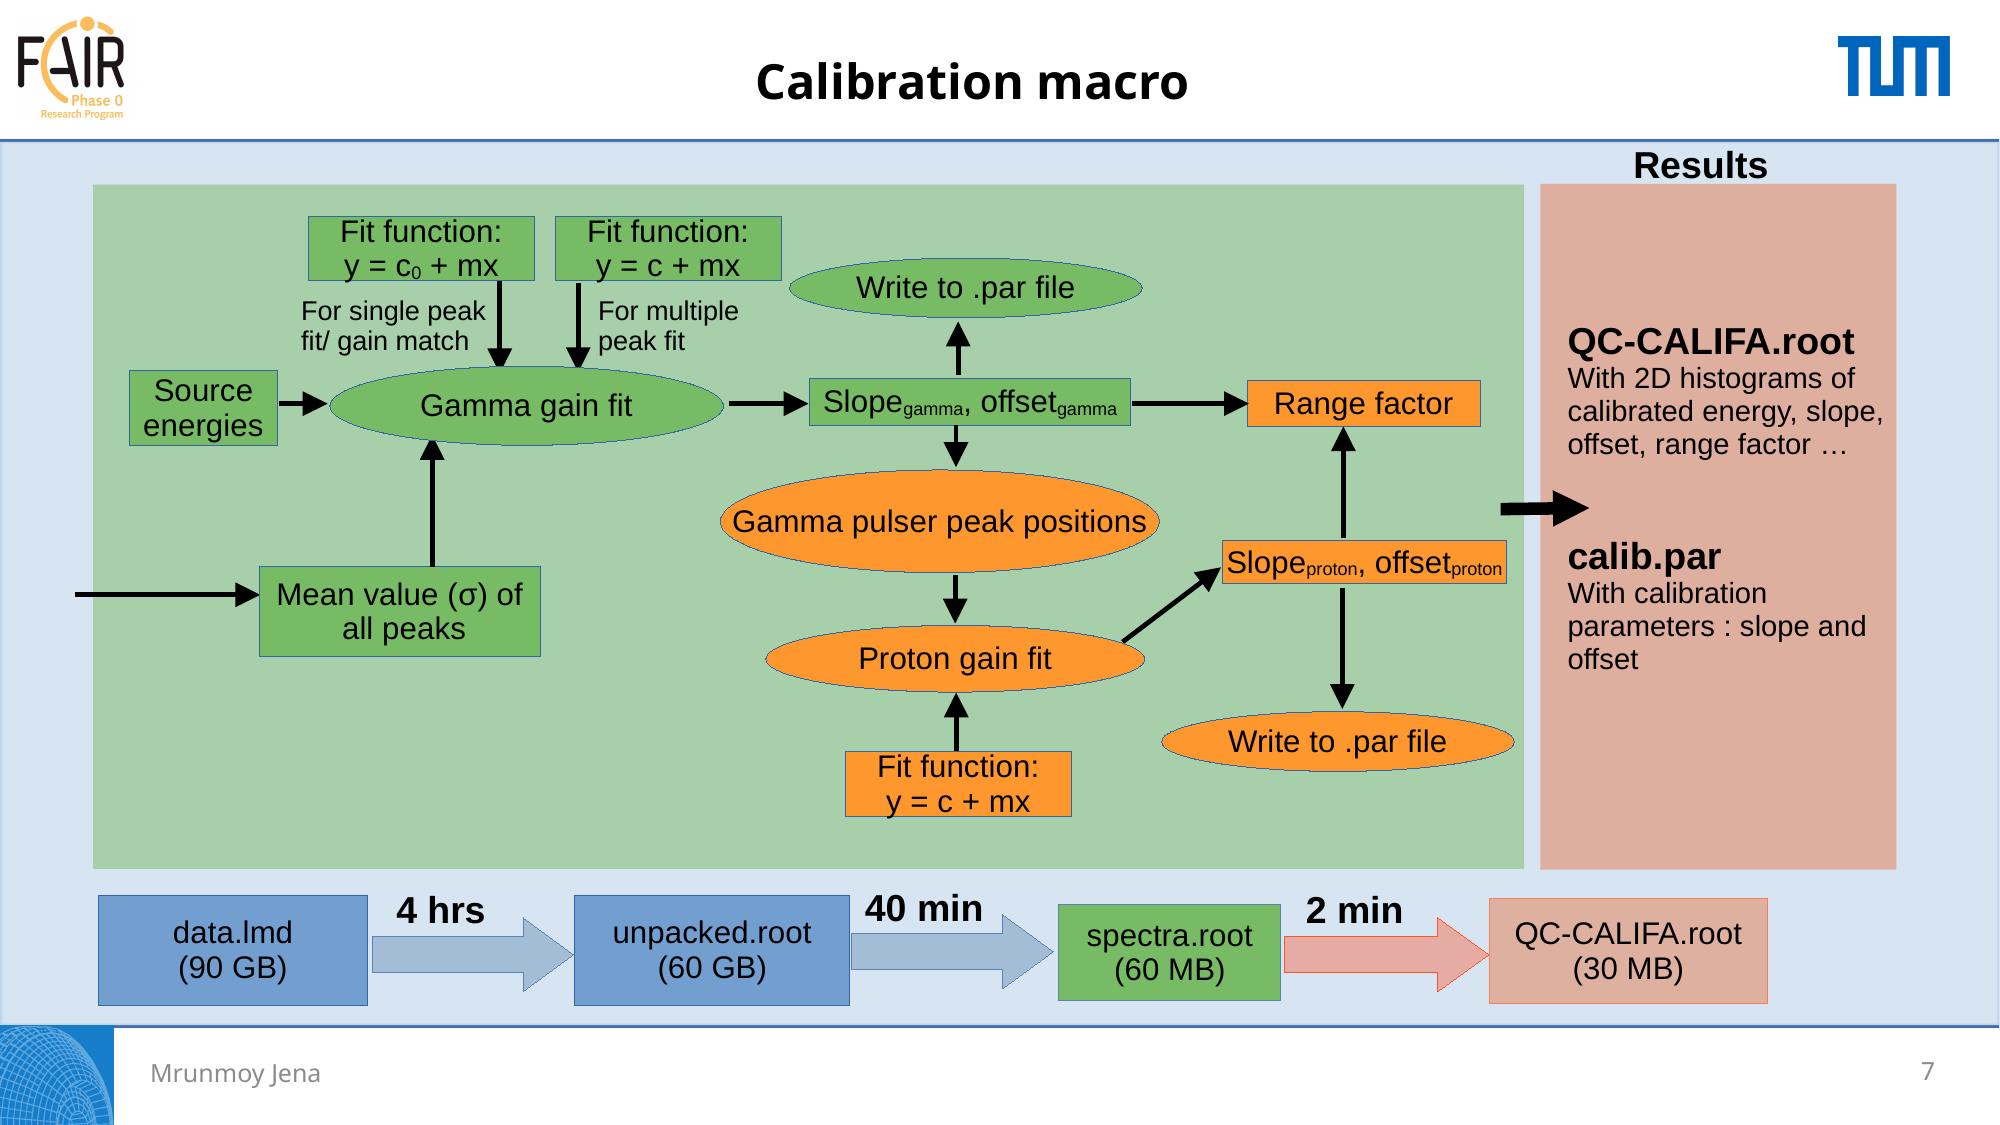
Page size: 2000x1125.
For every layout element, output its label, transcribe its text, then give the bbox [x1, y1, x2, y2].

title Calibration macro [137, 44, 1808, 120]
text_box Proton gain fit [765, 625, 1145, 693]
text_box Slopegamma, offsetgamma [809, 378, 1131, 426]
text_box 2 min [1291, 882, 1461, 946]
text_box Results [1618, 136, 1856, 194]
text_box Write to .par file [789, 258, 1143, 318]
text_box 40 min [850, 880, 1038, 980]
text_box Fit function: y = c0 + mx [308, 216, 535, 281]
text_box data.lmd (90 GB) [98, 895, 368, 1006]
text_box For multiple peak fit [583, 288, 765, 364]
text_box [1284, 934, 1489, 992]
text_box Range factor [1247, 380, 1481, 427]
text_box Source energies [129, 370, 278, 446]
text_box [372, 936, 574, 992]
text_box [1540, 183, 1897, 502]
picture [15, 15, 142, 120]
text_box [1002, 980, 1015, 989]
text_box [1540, 515, 1897, 870]
text_box QC-CALIFA.root (30 MB) [1489, 898, 1768, 1004]
text_box Write to .par file [1161, 711, 1515, 772]
text_box QC-CALIFA.root With 2D histograms of calibrated energy, slope, offset, range factor … calib.par With calibration parameters : slope and offset [1552, 313, 1900, 717]
text_box spectra.root (60 MB) [1058, 904, 1281, 1001]
text_box Slopeproton, offsetproton [1222, 540, 1507, 584]
text_box unpacked.root (60 GB) [574, 895, 850, 1006]
text_box Gamma pulser peak positions [720, 469, 1160, 573]
text_box [1038, 940, 1054, 963]
picture [1838, 36, 1950, 96]
text_box For single peak fit/ gain match [286, 288, 513, 364]
text_box Gamma gain fit [329, 366, 724, 446]
text_box Fit function: y = c + mx [555, 216, 782, 281]
picture [0, 1025, 114, 1125]
text_box 4 hrs [381, 882, 551, 946]
text_box [93, 184, 1525, 869]
text_box Mean value (σ) of all peaks [259, 566, 541, 657]
text_box Fit function: y = c + mx [845, 751, 1072, 817]
